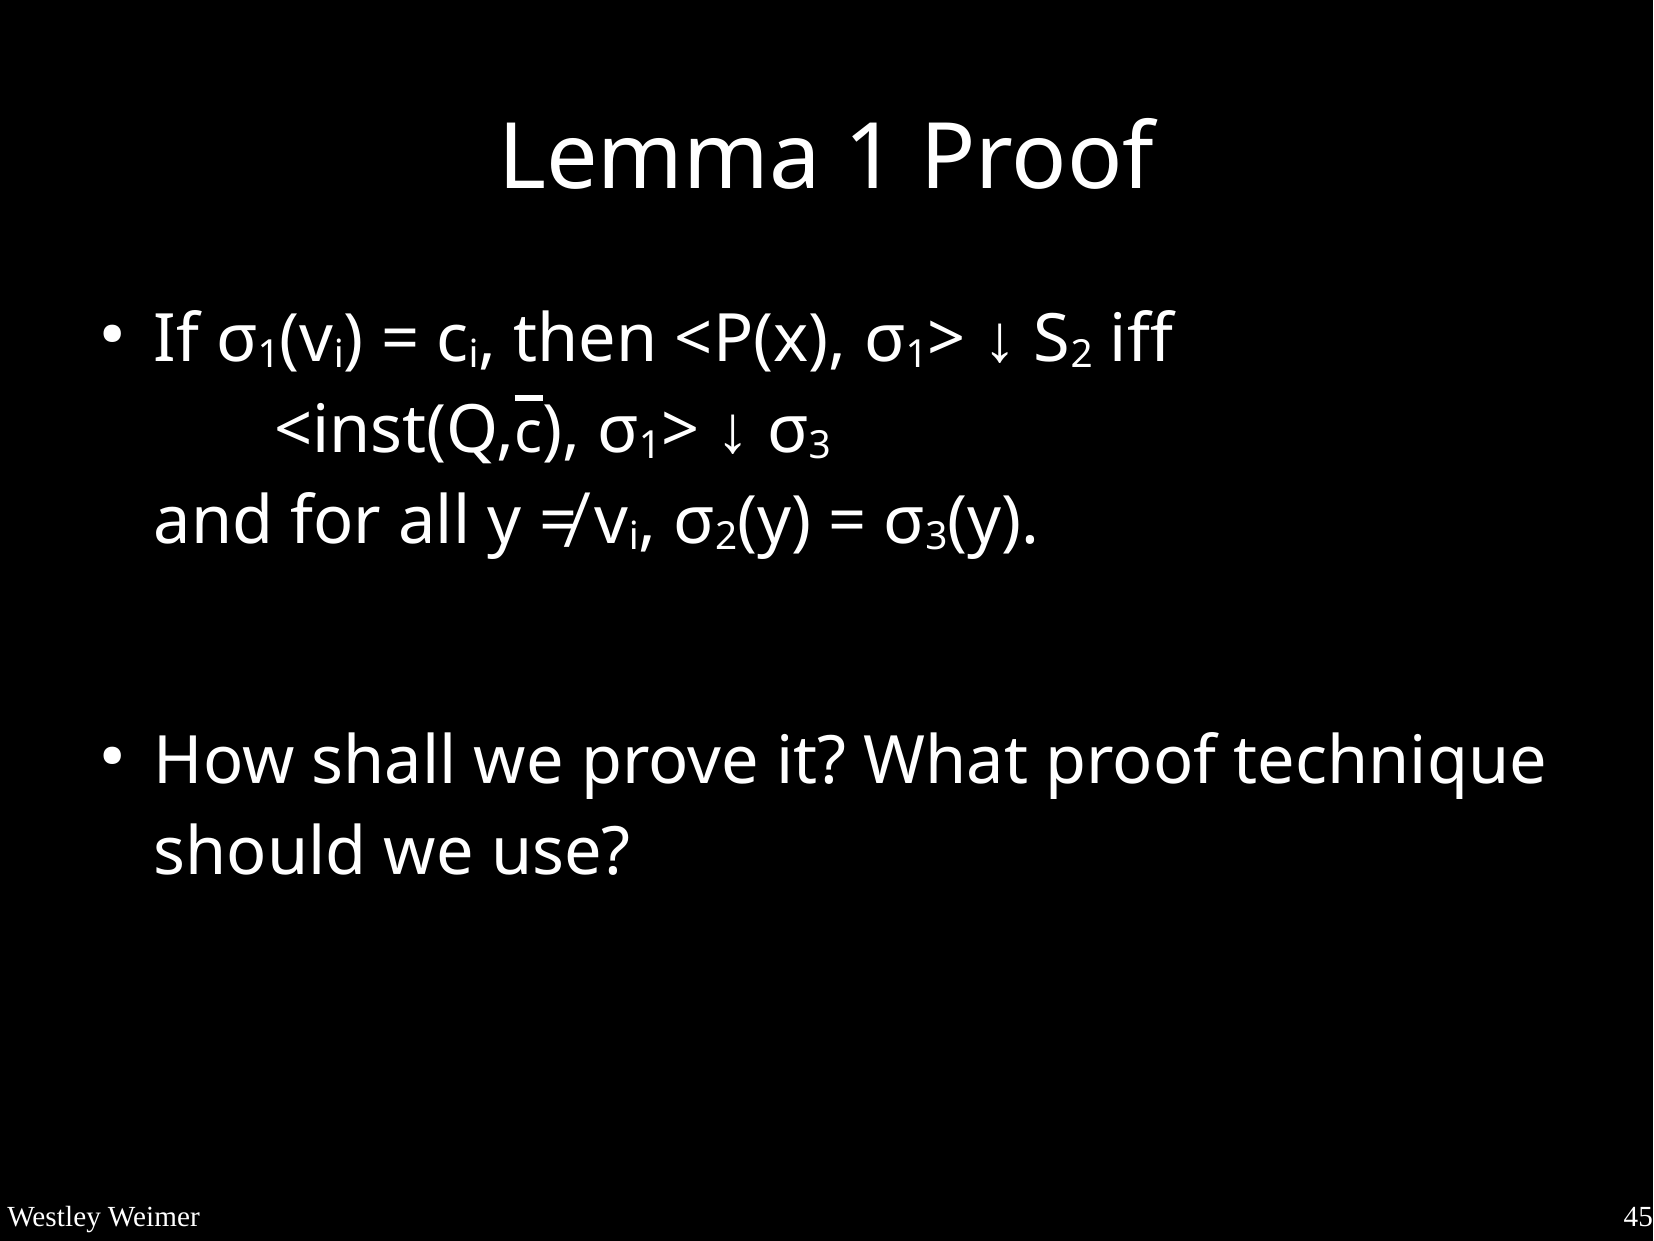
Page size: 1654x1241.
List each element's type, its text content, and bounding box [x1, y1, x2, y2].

list If σ1(vi) = ci, then <P(x), σ1> ↓ S2 iff <inst(Q,c), σ1> ↓ σ3 and for all y ≠ vi, σ2(y) = σ3(y). How shall we prove it? What proof technique should we use? [82, 290, 1571, 1109]
title Lemma 1 Proof [82, 49, 1571, 257]
